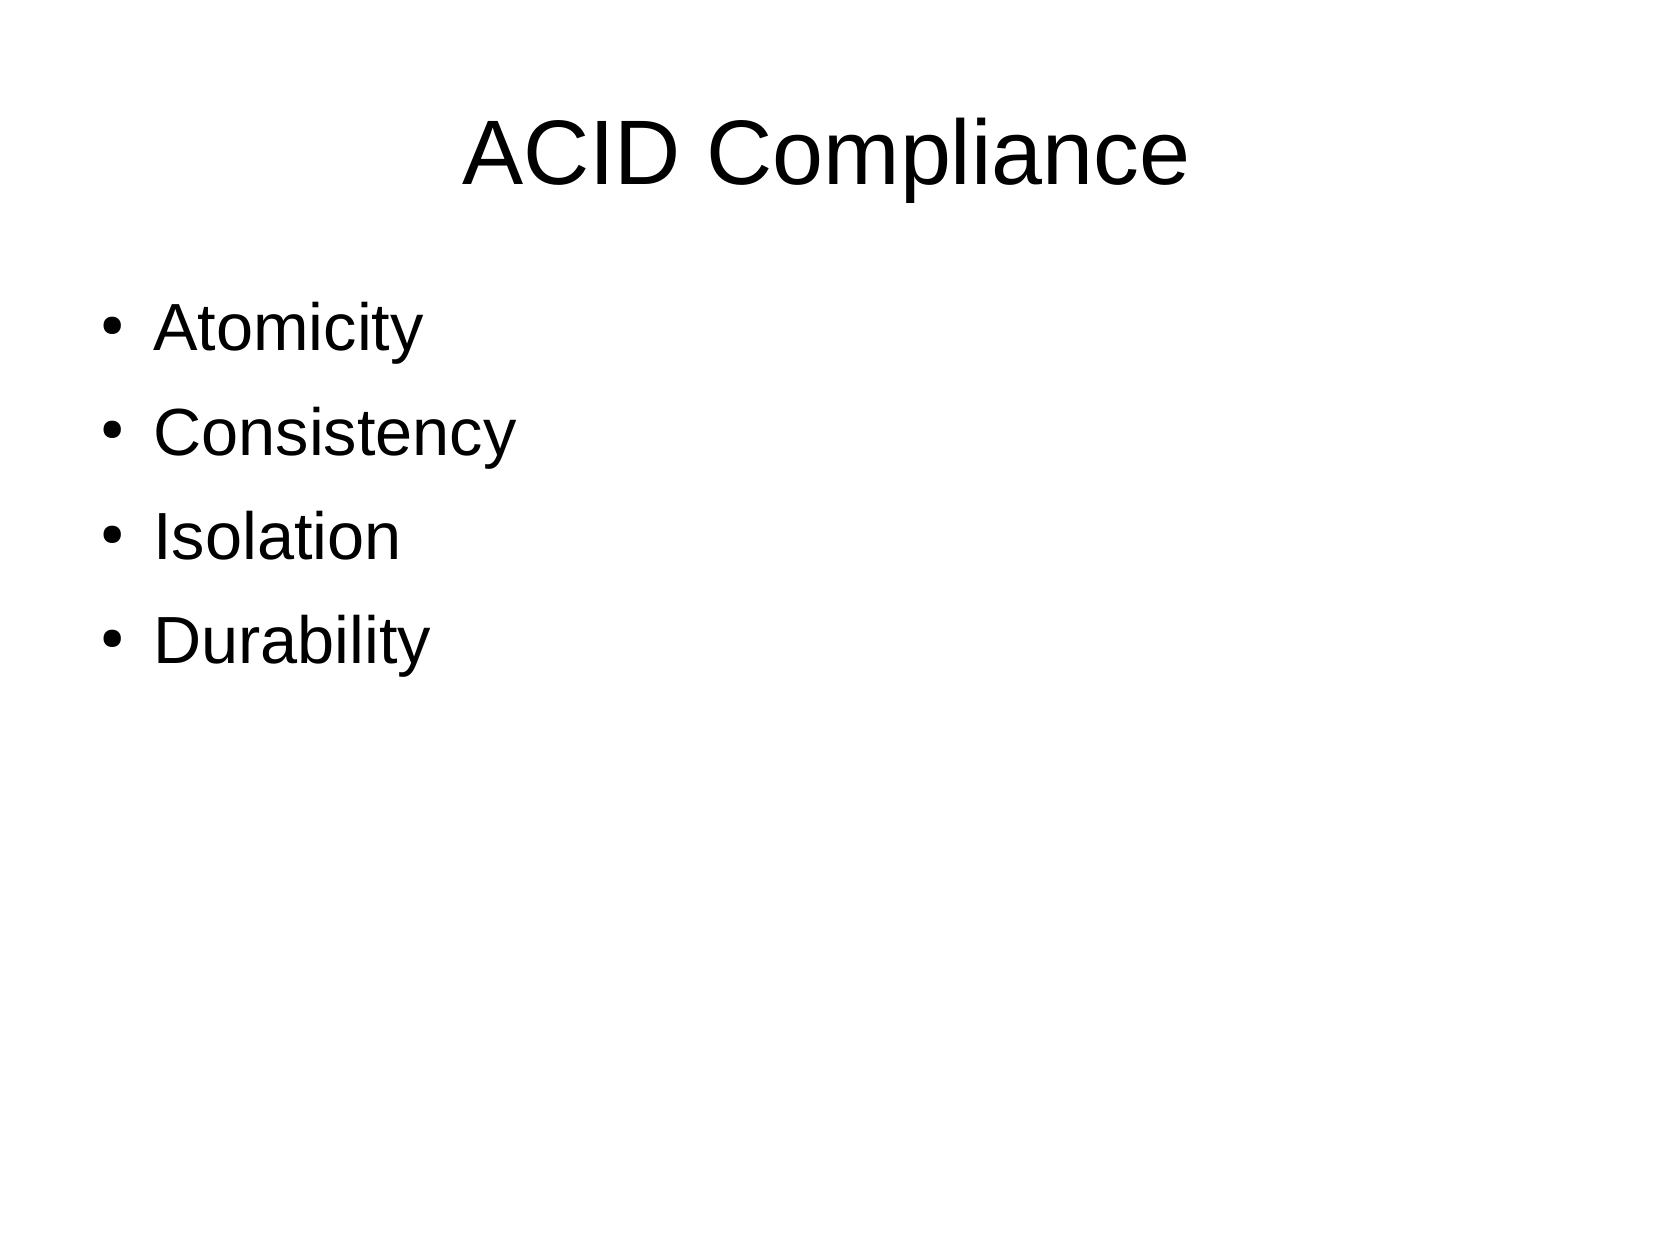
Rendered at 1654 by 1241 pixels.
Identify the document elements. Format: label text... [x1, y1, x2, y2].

title ACID Compliance [82, 49, 1571, 257]
list Atomicity Consistency Isolation Durability [82, 290, 1571, 1010]
